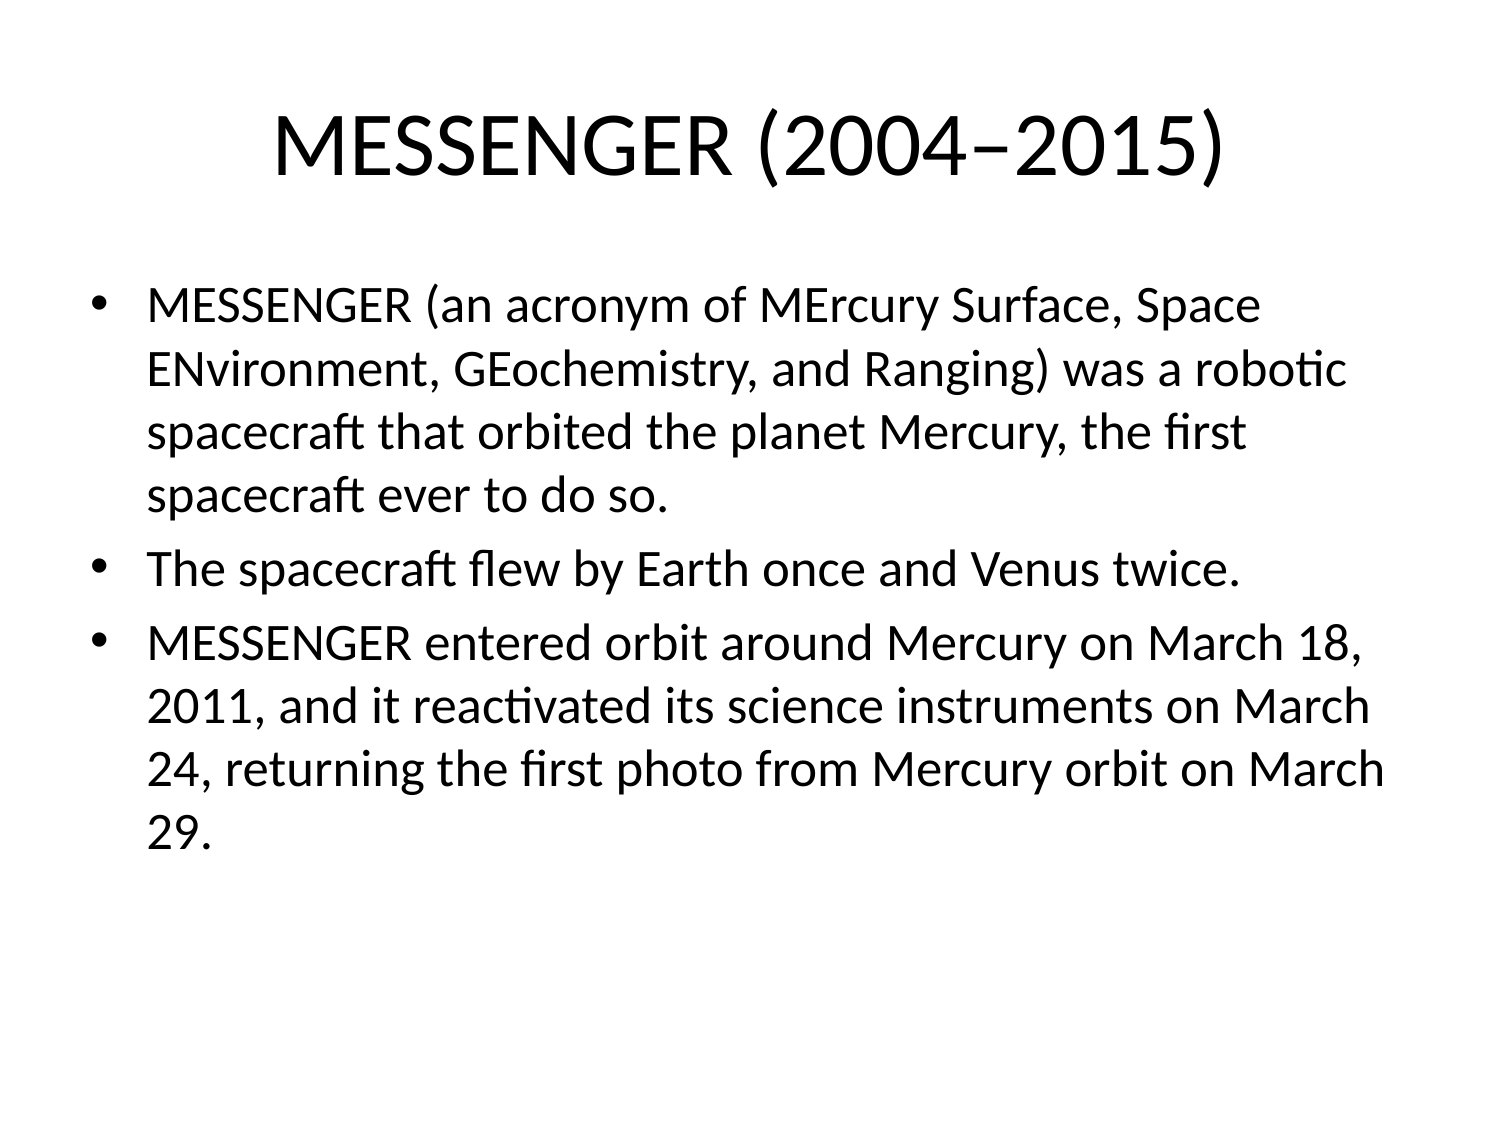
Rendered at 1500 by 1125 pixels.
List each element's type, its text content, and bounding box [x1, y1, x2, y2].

list MESSENGER (an acronym of MErcury Surface, Space ENvironment, GEochemistry, and Ranging) was a robotic spacecraft that orbited the planet Mercury, the first spacecraft ever to do so. The spacecraft flew by Earth once and Venus twice. MESSENGER entered orbit around Mercury on March 18, 2011, and it reactivated its science instruments on March 24, returning the first photo from Mercury orbit on March 29. [75, 262, 1425, 1005]
title MESSENGER (2004–2015) [75, 45, 1425, 233]
